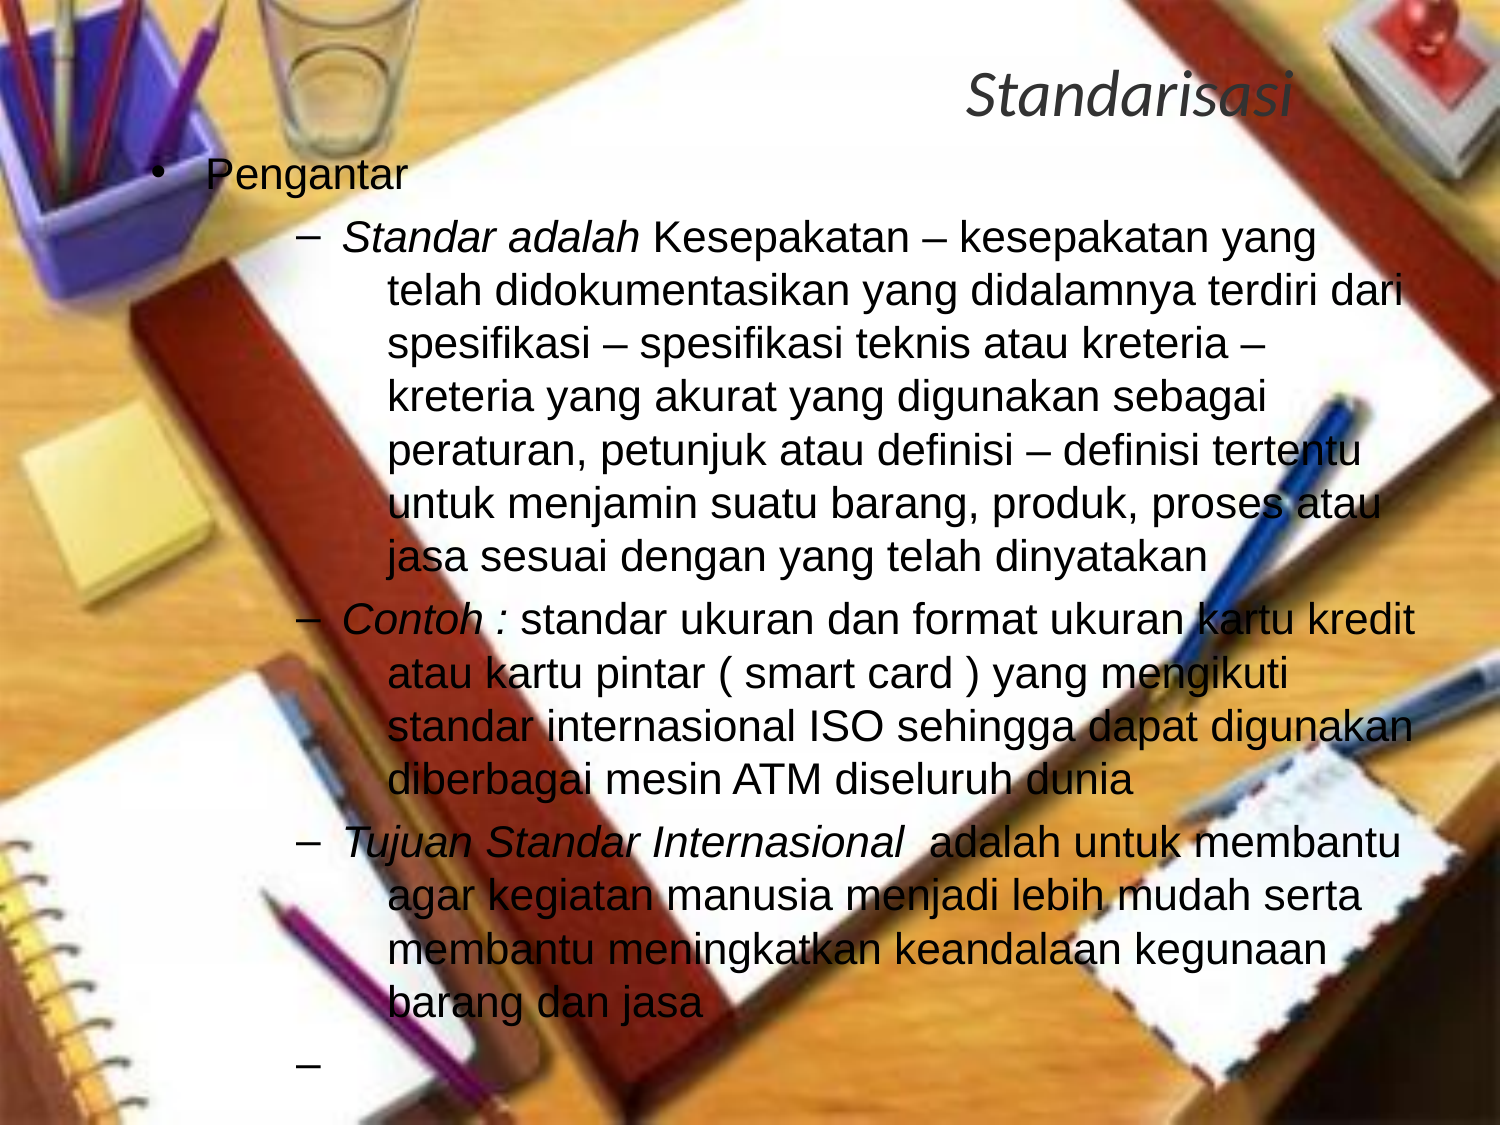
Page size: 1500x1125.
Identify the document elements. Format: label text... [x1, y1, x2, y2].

list Pengantar Standar adalah Kesepakatan – kesepakatan yang telah didokumentasikan yang didalamnya terdiri dari spesifikasi – spesifikasi teknis atau kreteria – kreteria yang akurat yang digunakan sebagai peraturan, petunjuk atau definisi – definisi tertentu untuk menjamin suatu barang, produk, proses atau jasa sesuai dengan yang telah dinyatakan Contoh : standar ukuran dan format ukuran kartu kredit atau kartu pintar ( smart card ) yang mengikuti standar internasional ISO sehingga dapat digunakan diberbagai mesin ATM diseluruh dunia Tujuan Standar Internasional adalah untuk membantu agar kegiatan manusia menjadi lebih mudah serta membantu meningkatkan keandalaan kegunaan barang dan jasa [135, 137, 1436, 1083]
title Standarisasi [950, 31, 1365, 137]
